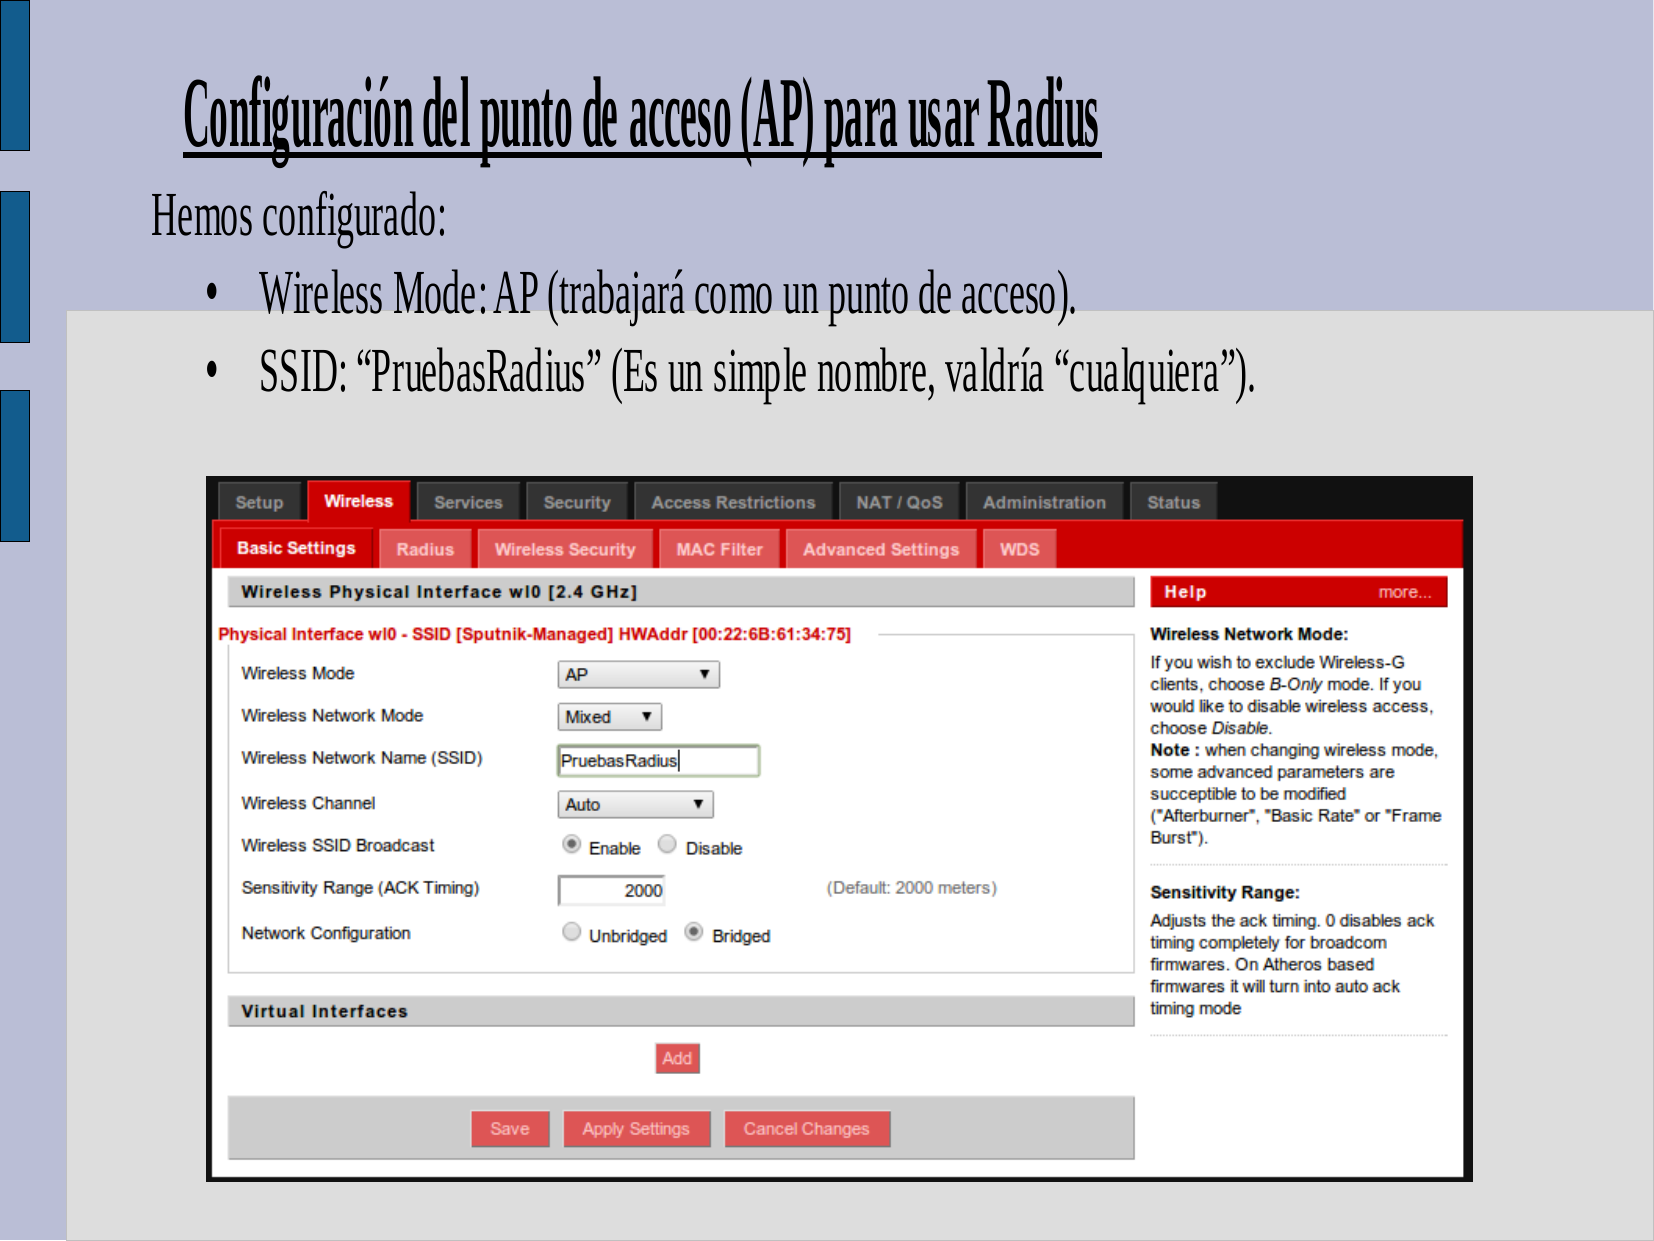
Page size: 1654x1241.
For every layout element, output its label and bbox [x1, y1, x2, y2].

chart [149, 0, 1654, 621]
picture [206, 476, 1473, 1182]
